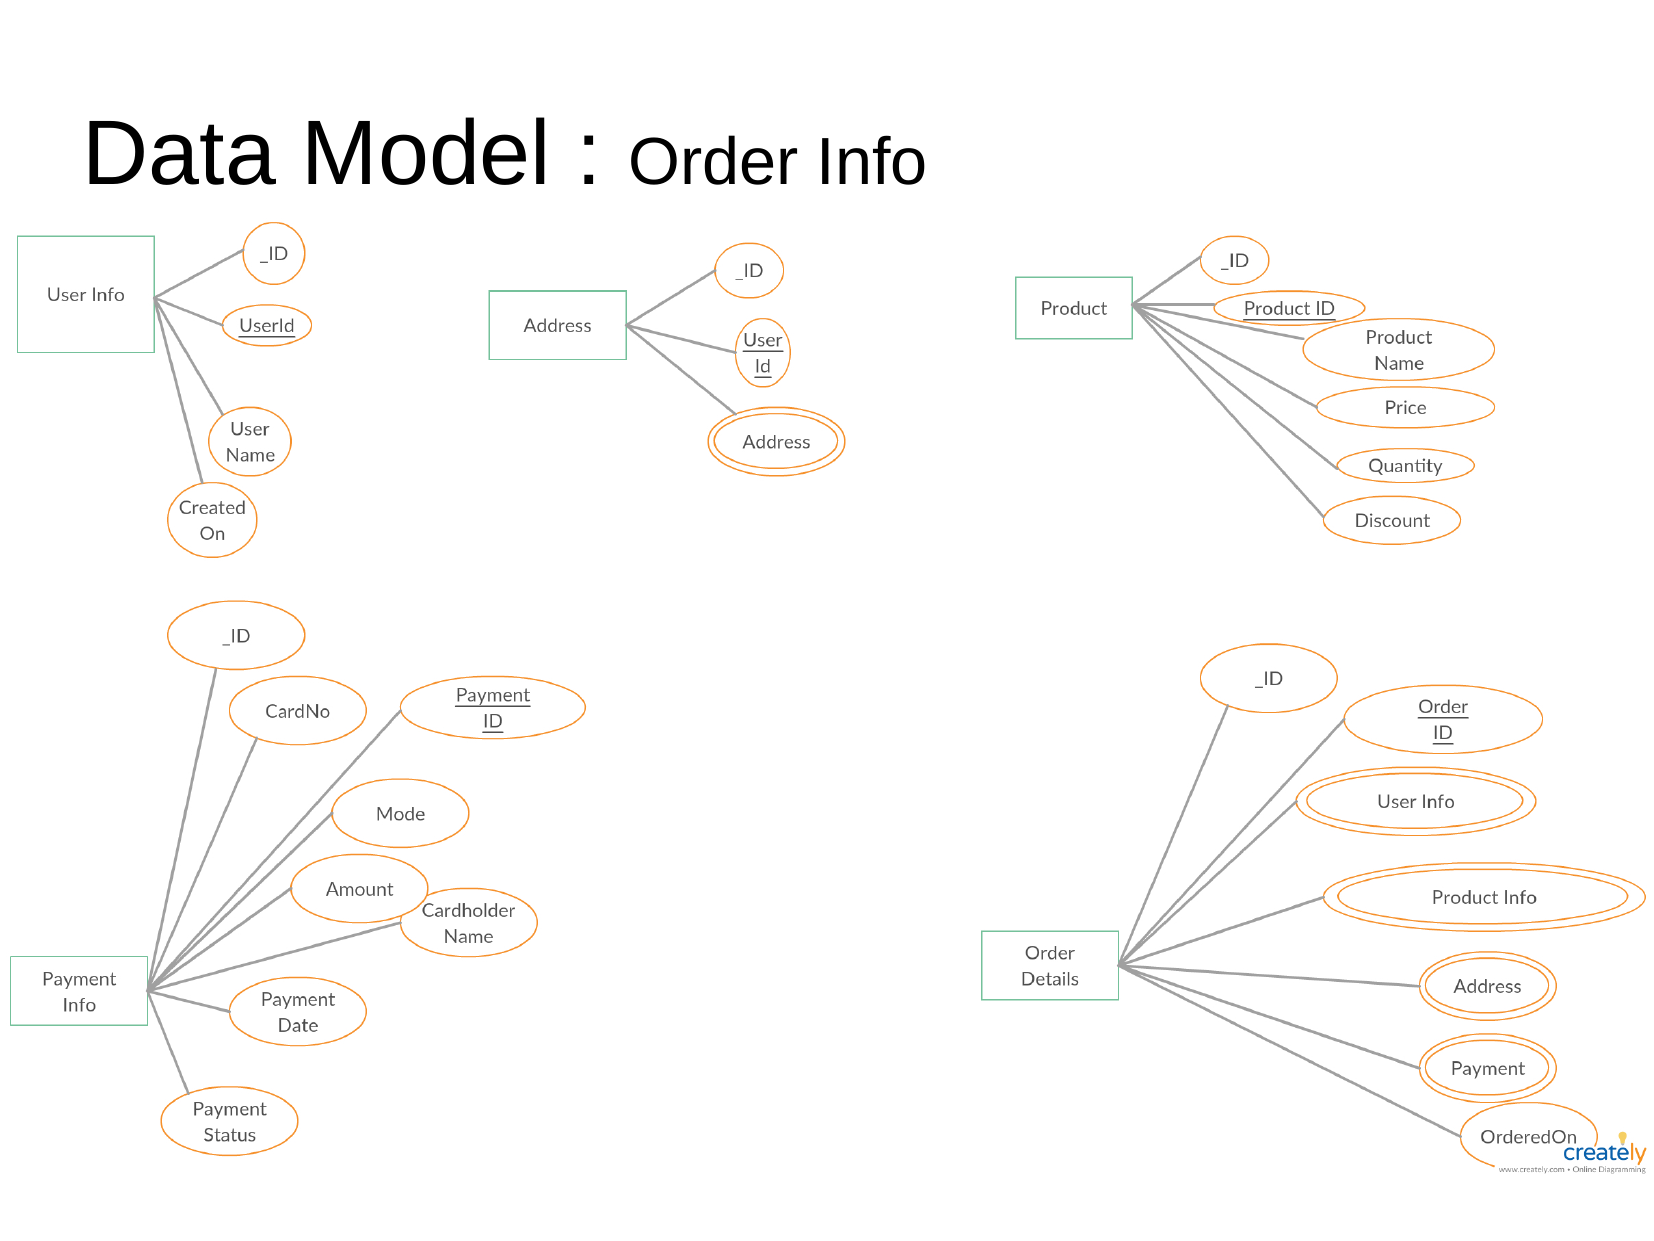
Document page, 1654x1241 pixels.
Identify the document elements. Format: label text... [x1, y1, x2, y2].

title Data Model : Order Info [82, 49, 1571, 212]
picture [0, 212, 1654, 1180]
